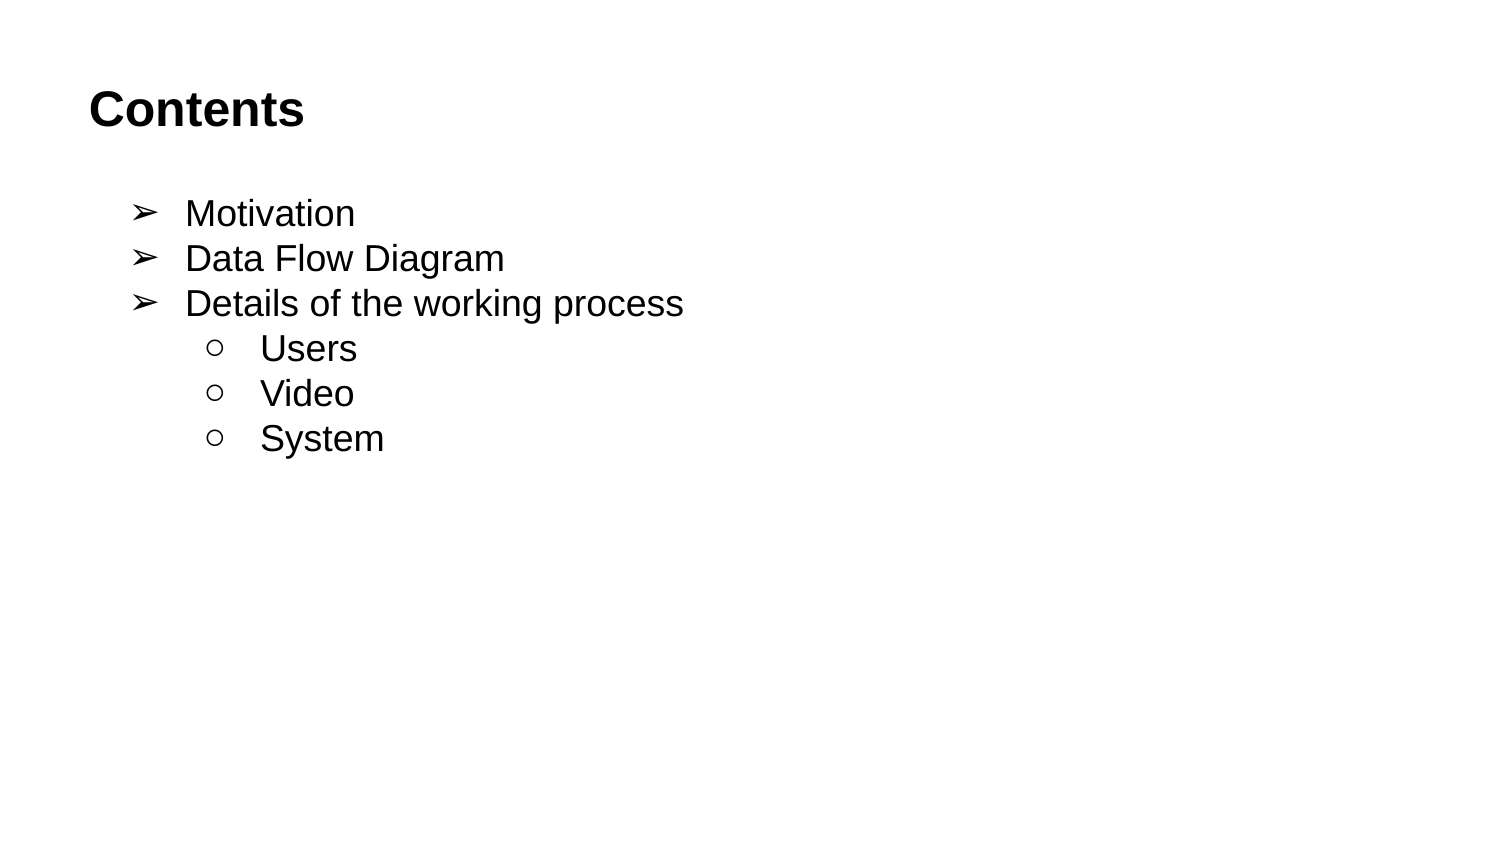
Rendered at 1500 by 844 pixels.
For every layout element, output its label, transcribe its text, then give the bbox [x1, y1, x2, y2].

text_box Motivation Data Flow Diagram Details of the working process Users Video System [94, 173, 947, 475]
text_box Contents [73, 61, 436, 152]
